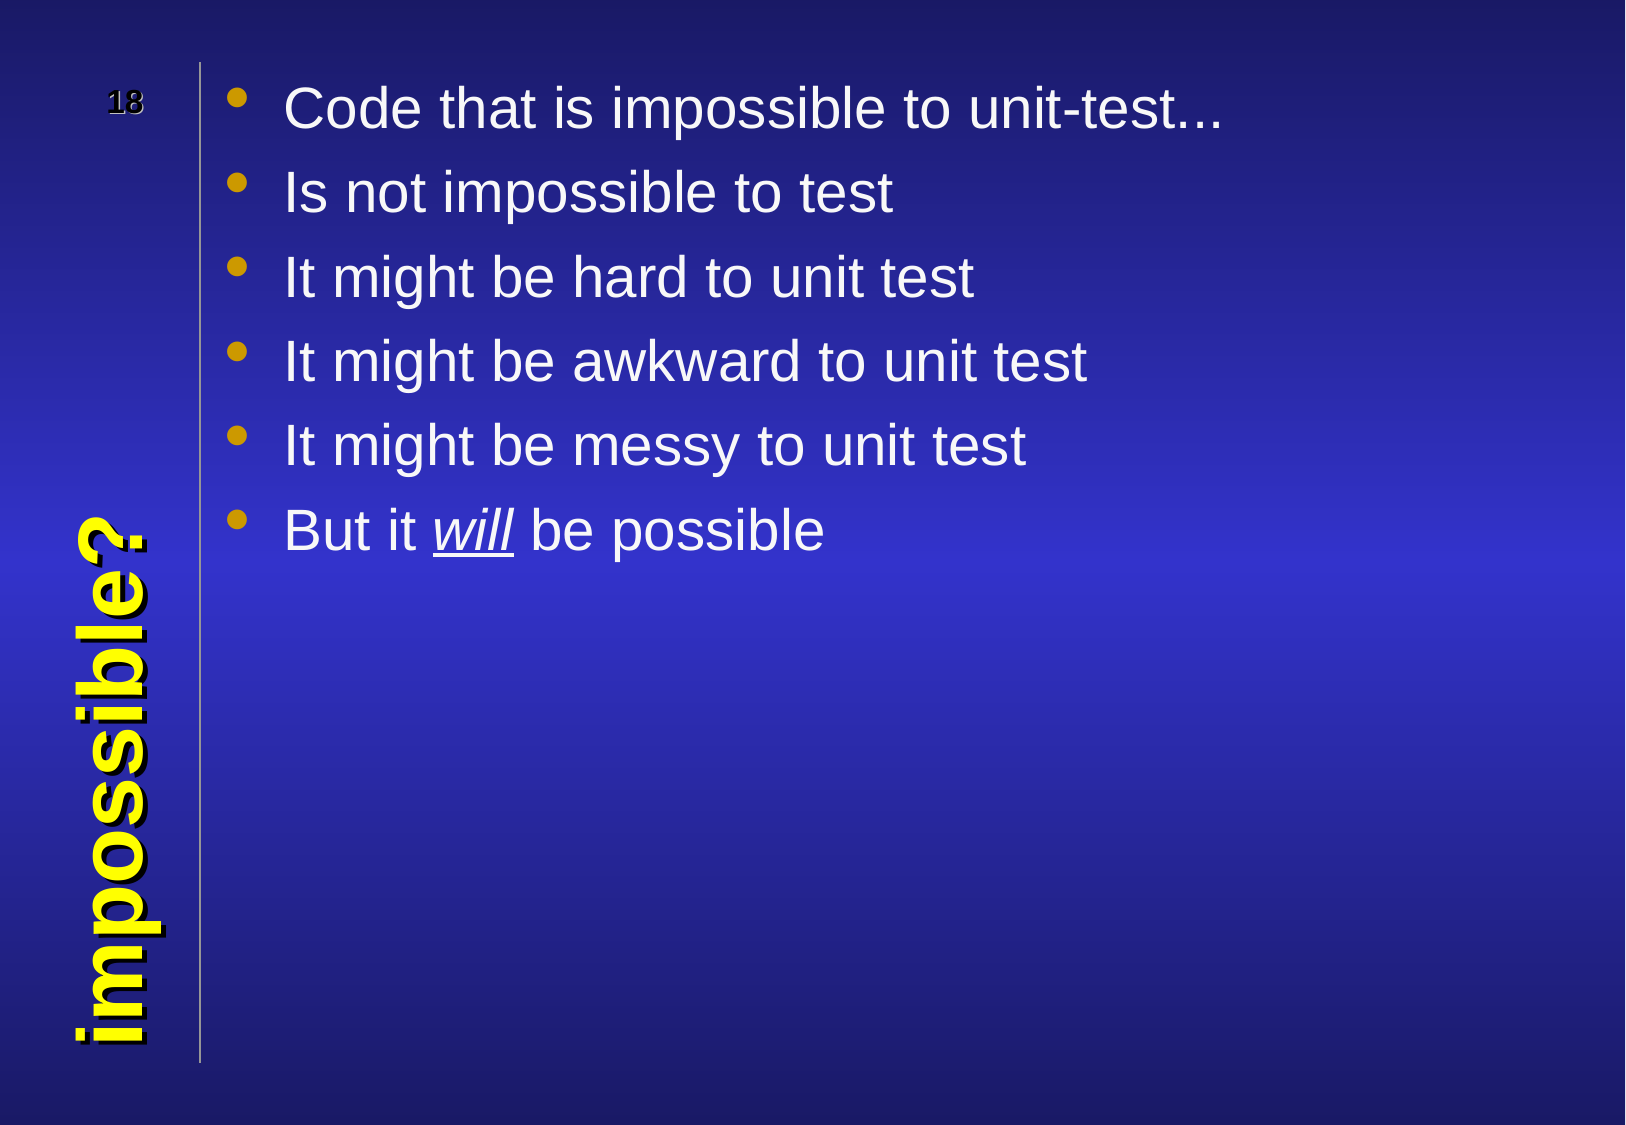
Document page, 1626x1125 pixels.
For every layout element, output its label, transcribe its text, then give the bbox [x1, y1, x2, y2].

title impossible? [37, 162, 176, 1063]
text_box Code that is impossible to unit-test... Is not impossible to test It might be hard to unit test It might be awkward to unit test It might be messy to unit test But it will be possible [212, 62, 1550, 1063]
